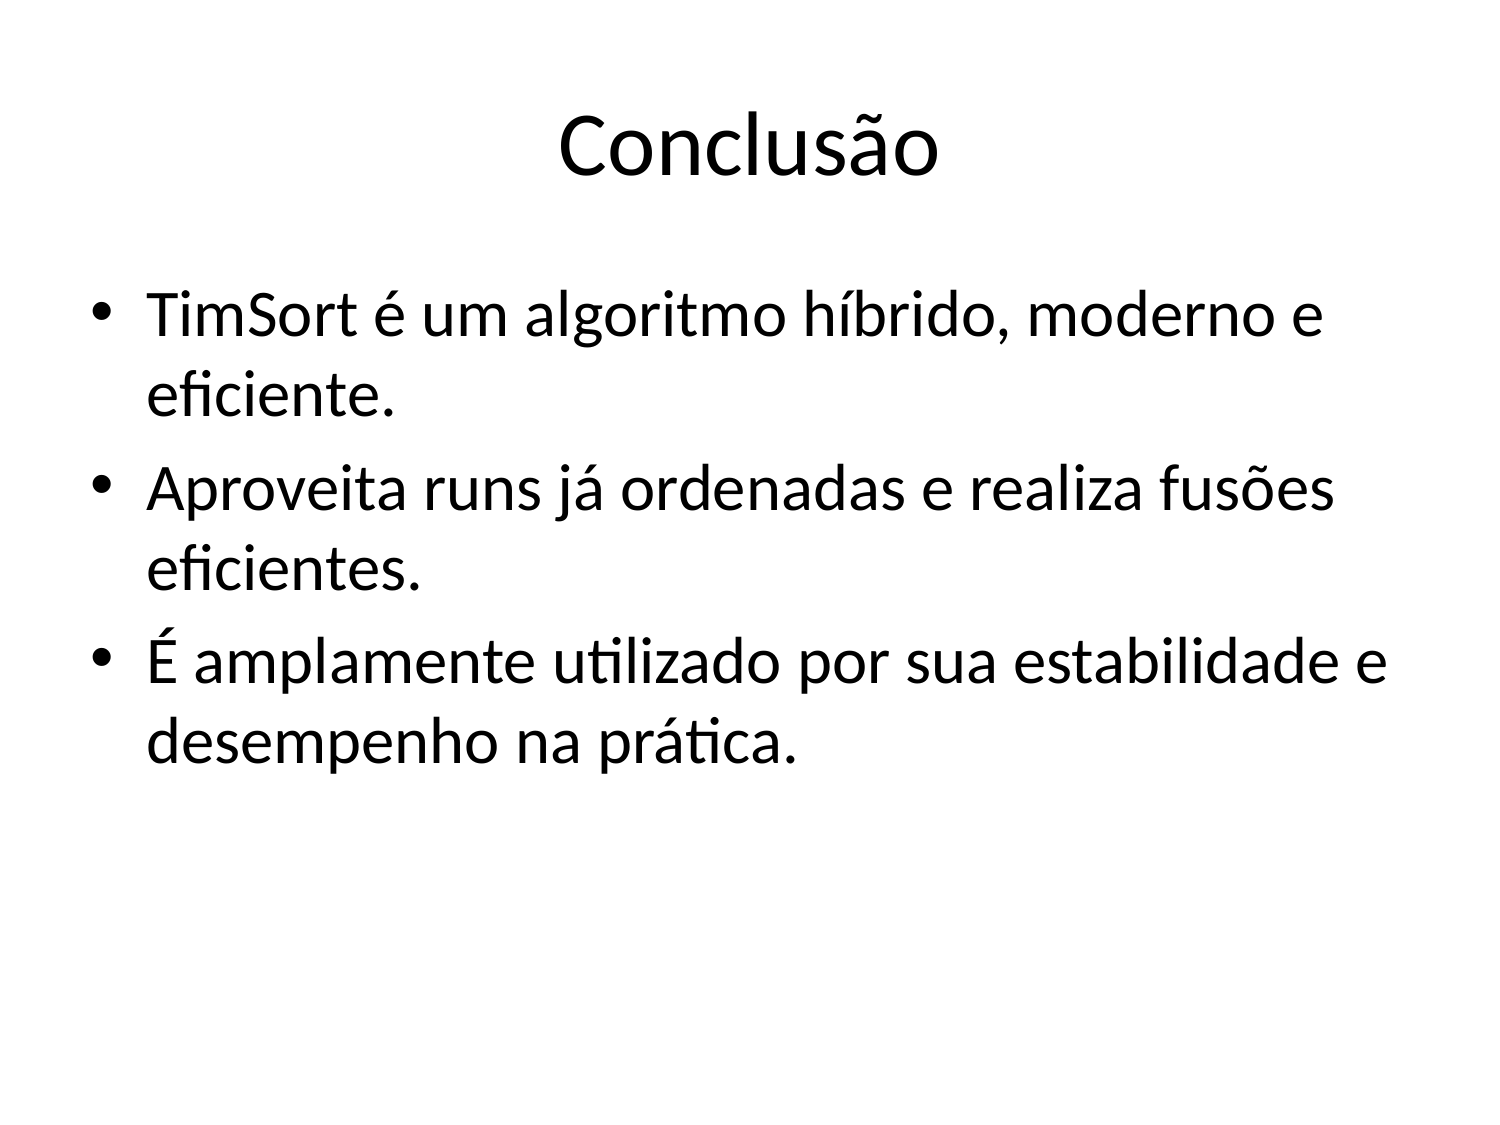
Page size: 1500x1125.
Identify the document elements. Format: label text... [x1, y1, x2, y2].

title Conclusão [75, 45, 1425, 233]
list TimSort é um algoritmo híbrido, moderno e eficiente. Aproveita runs já ordenadas e realiza fusões eficientes. É amplamente utilizado por sua estabilidade e desempenho na prática. [75, 262, 1425, 1005]
